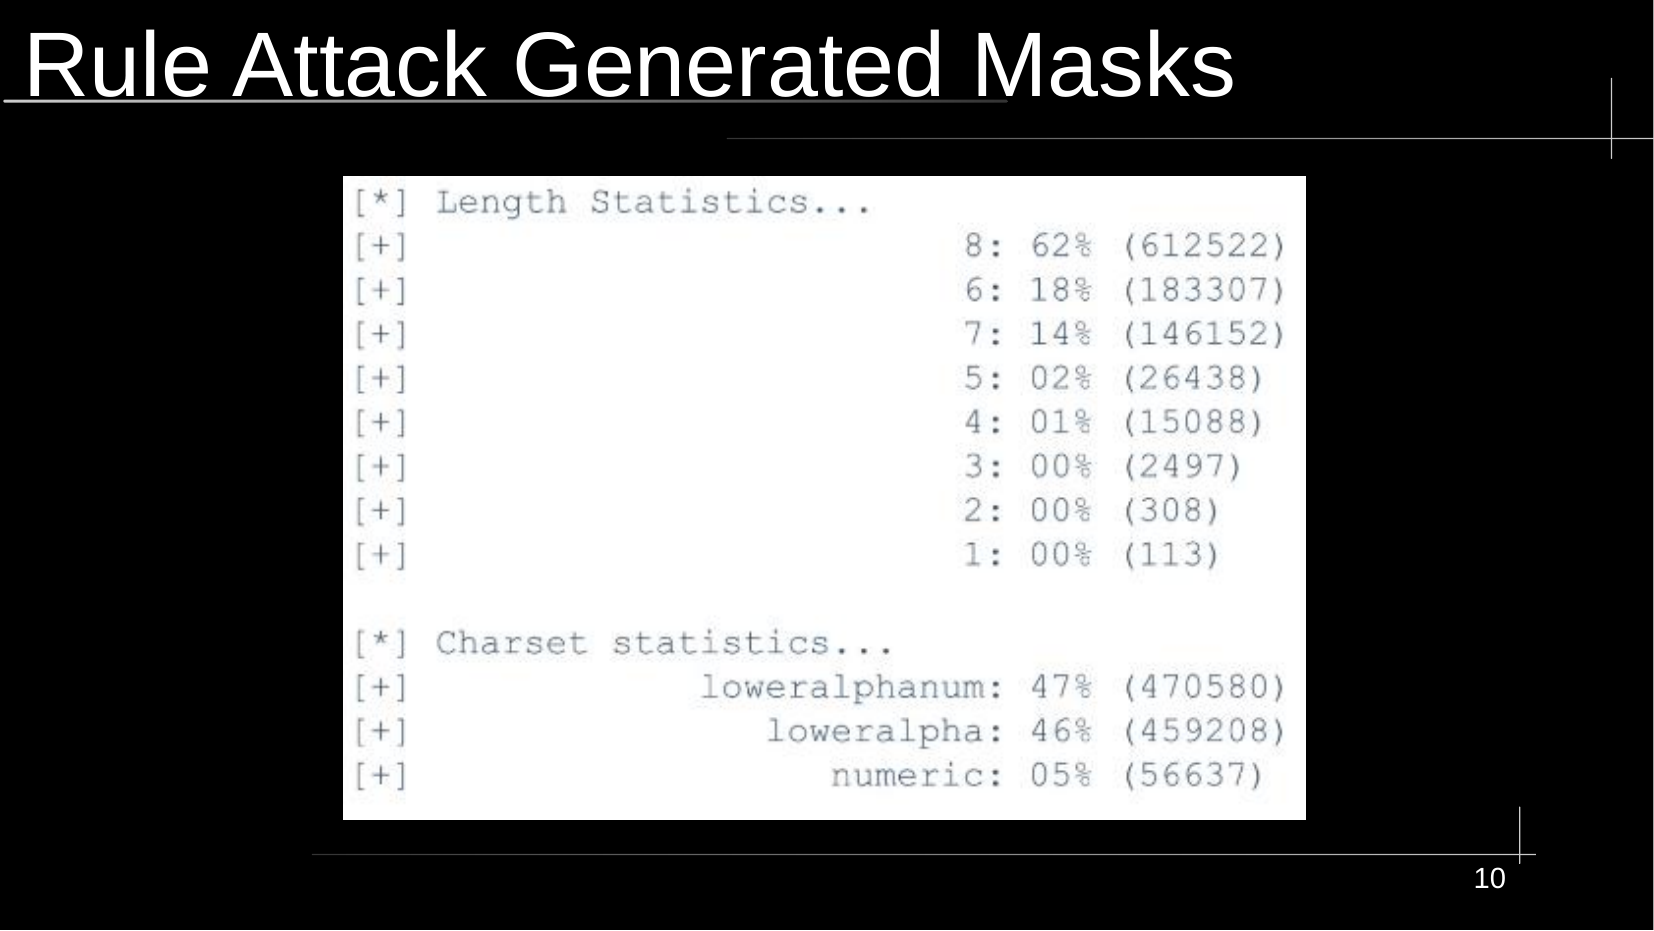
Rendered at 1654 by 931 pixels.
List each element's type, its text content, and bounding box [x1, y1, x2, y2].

picture [343, 176, 1306, 820]
title Rule Attack Generated Masks [23, 11, 1589, 119]
